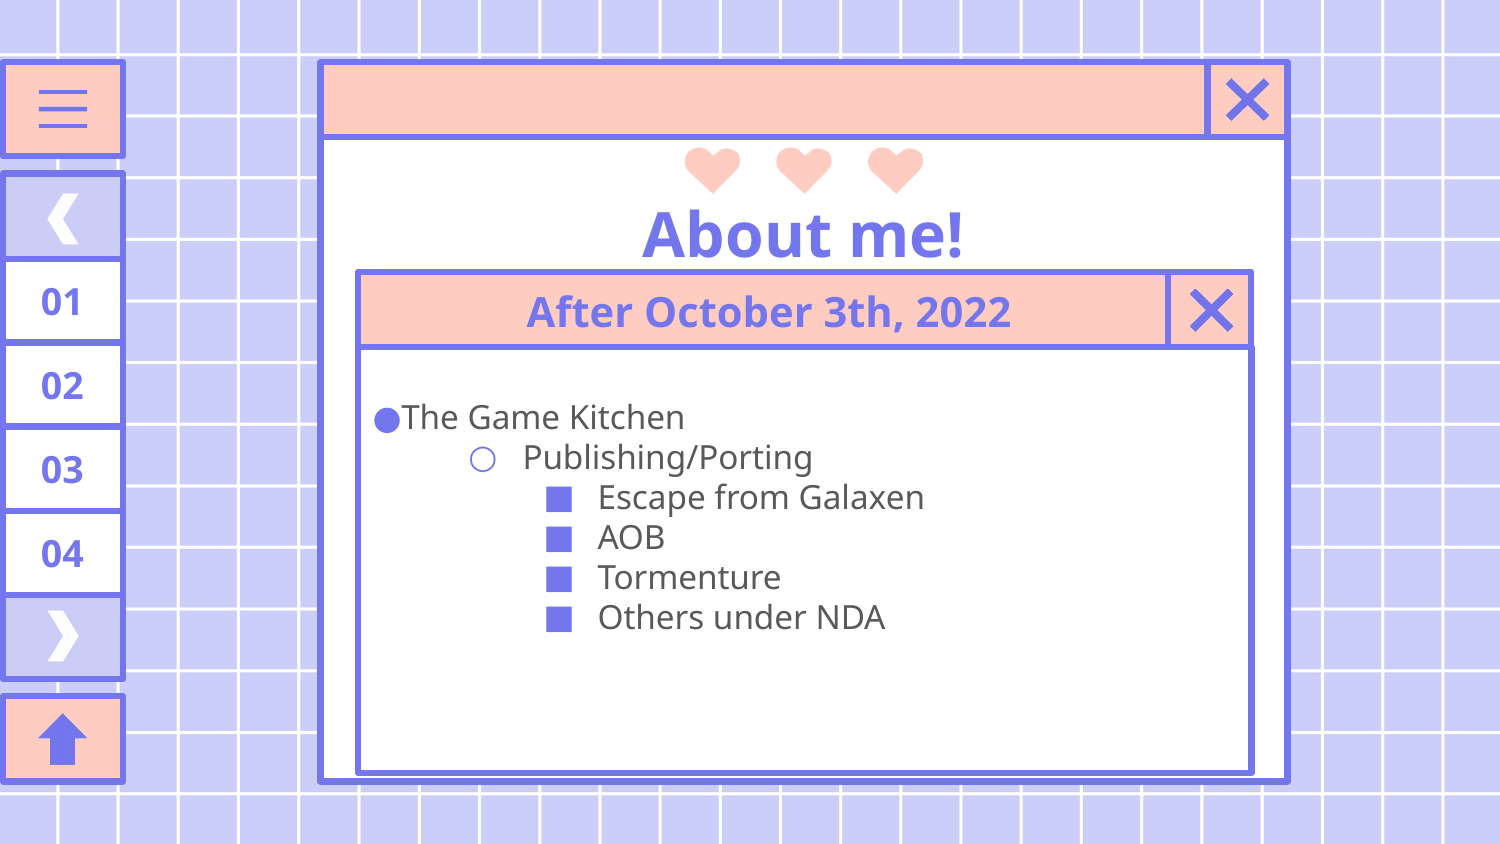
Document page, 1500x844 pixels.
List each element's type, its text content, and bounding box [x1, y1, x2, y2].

text_box 01 [20, 281, 104, 319]
picture [38, 610, 88, 662]
picture [38, 90, 88, 128]
title About me! [540, 162, 1069, 271]
text_box [358, 271, 1252, 774]
picture [37, 713, 87, 765]
text_box [684, 147, 740, 194]
text_box 02 [20, 365, 104, 403]
text_box 04 [20, 533, 104, 572]
text_box [776, 147, 832, 194]
picture [38, 193, 88, 245]
text_box [868, 147, 924, 194]
text_box After October 3th, 2022 [384, 271, 1155, 349]
text_box The Game Kitchen Publishing/Porting Escape from Galaxen AOB Tormenture Others under NDA [372, 371, 1234, 636]
picture [0, 0, 1500, 844]
text_box 03 [20, 449, 104, 487]
